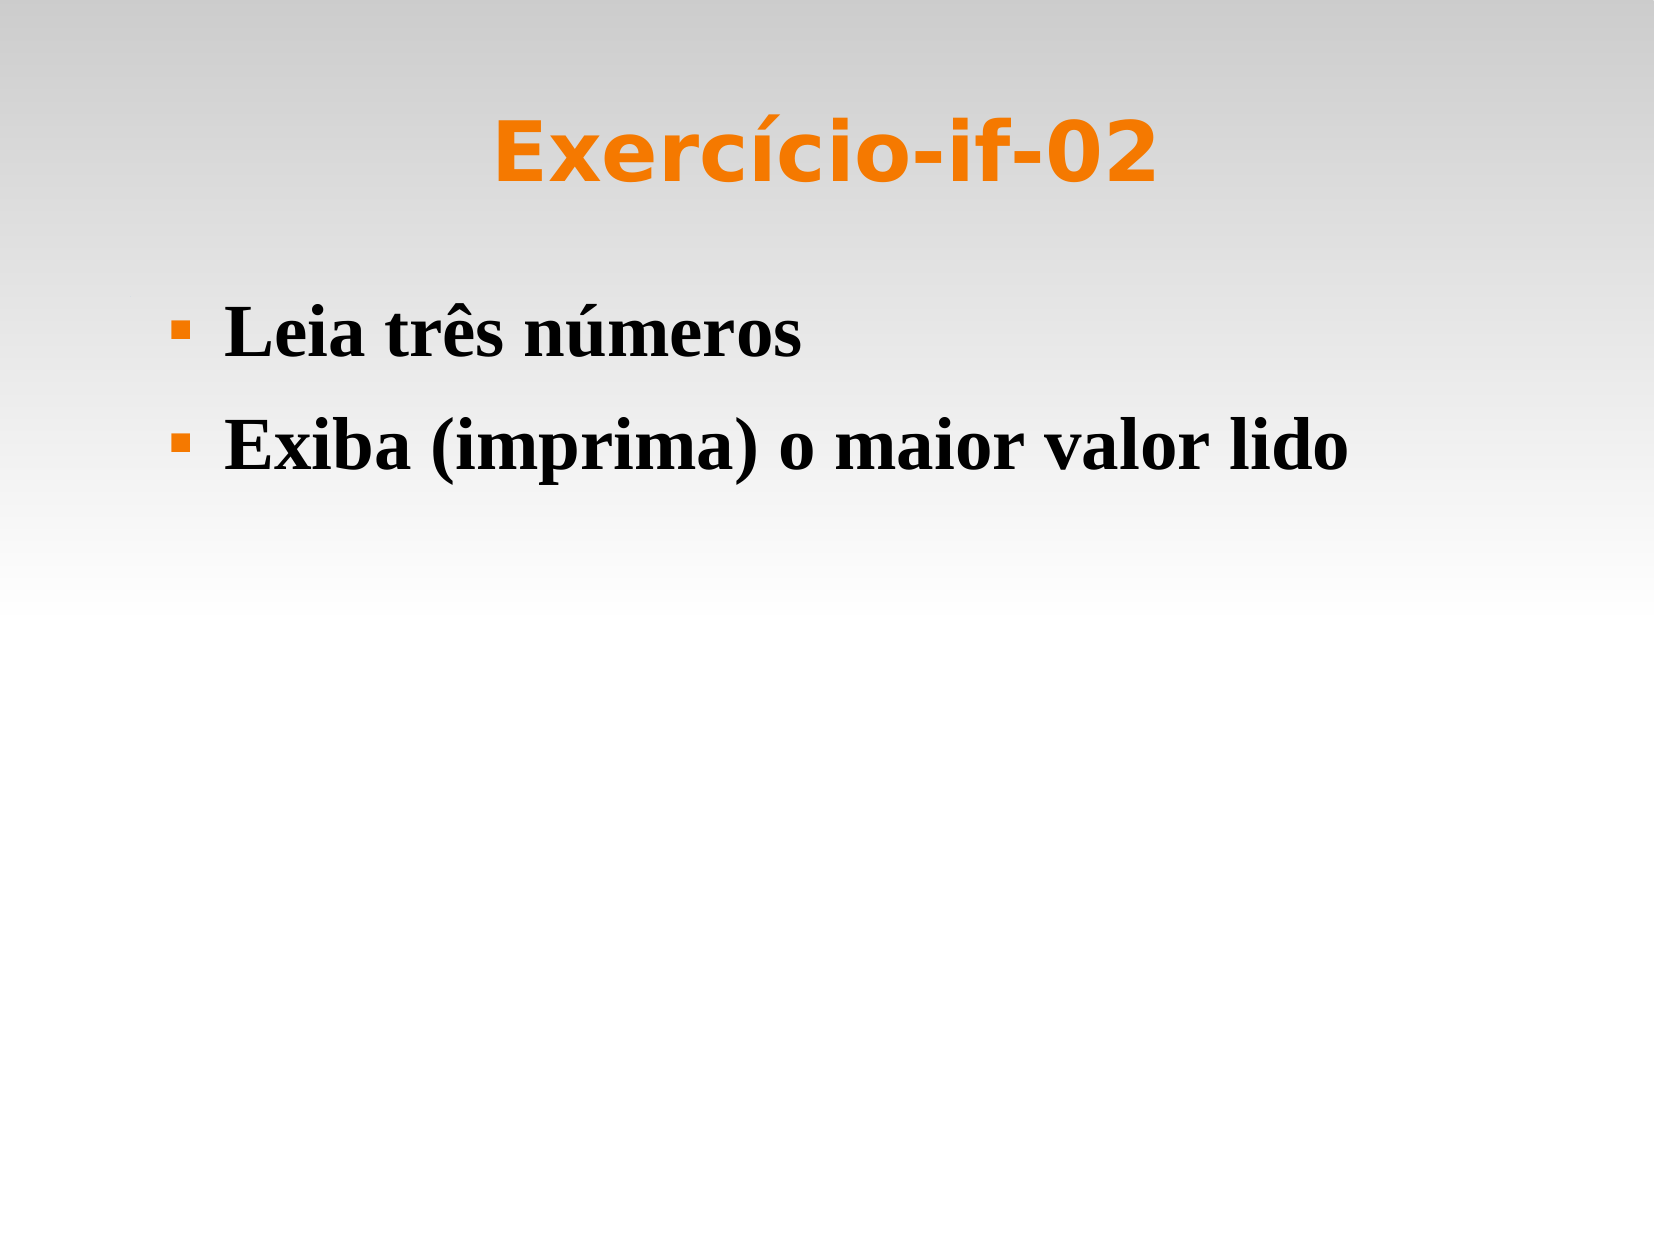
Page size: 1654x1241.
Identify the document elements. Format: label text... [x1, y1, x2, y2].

list Leia três números Exiba (imprima) o maior valor lido [82, 290, 1571, 1109]
title Exercício-if-02 [82, 49, 1571, 257]
